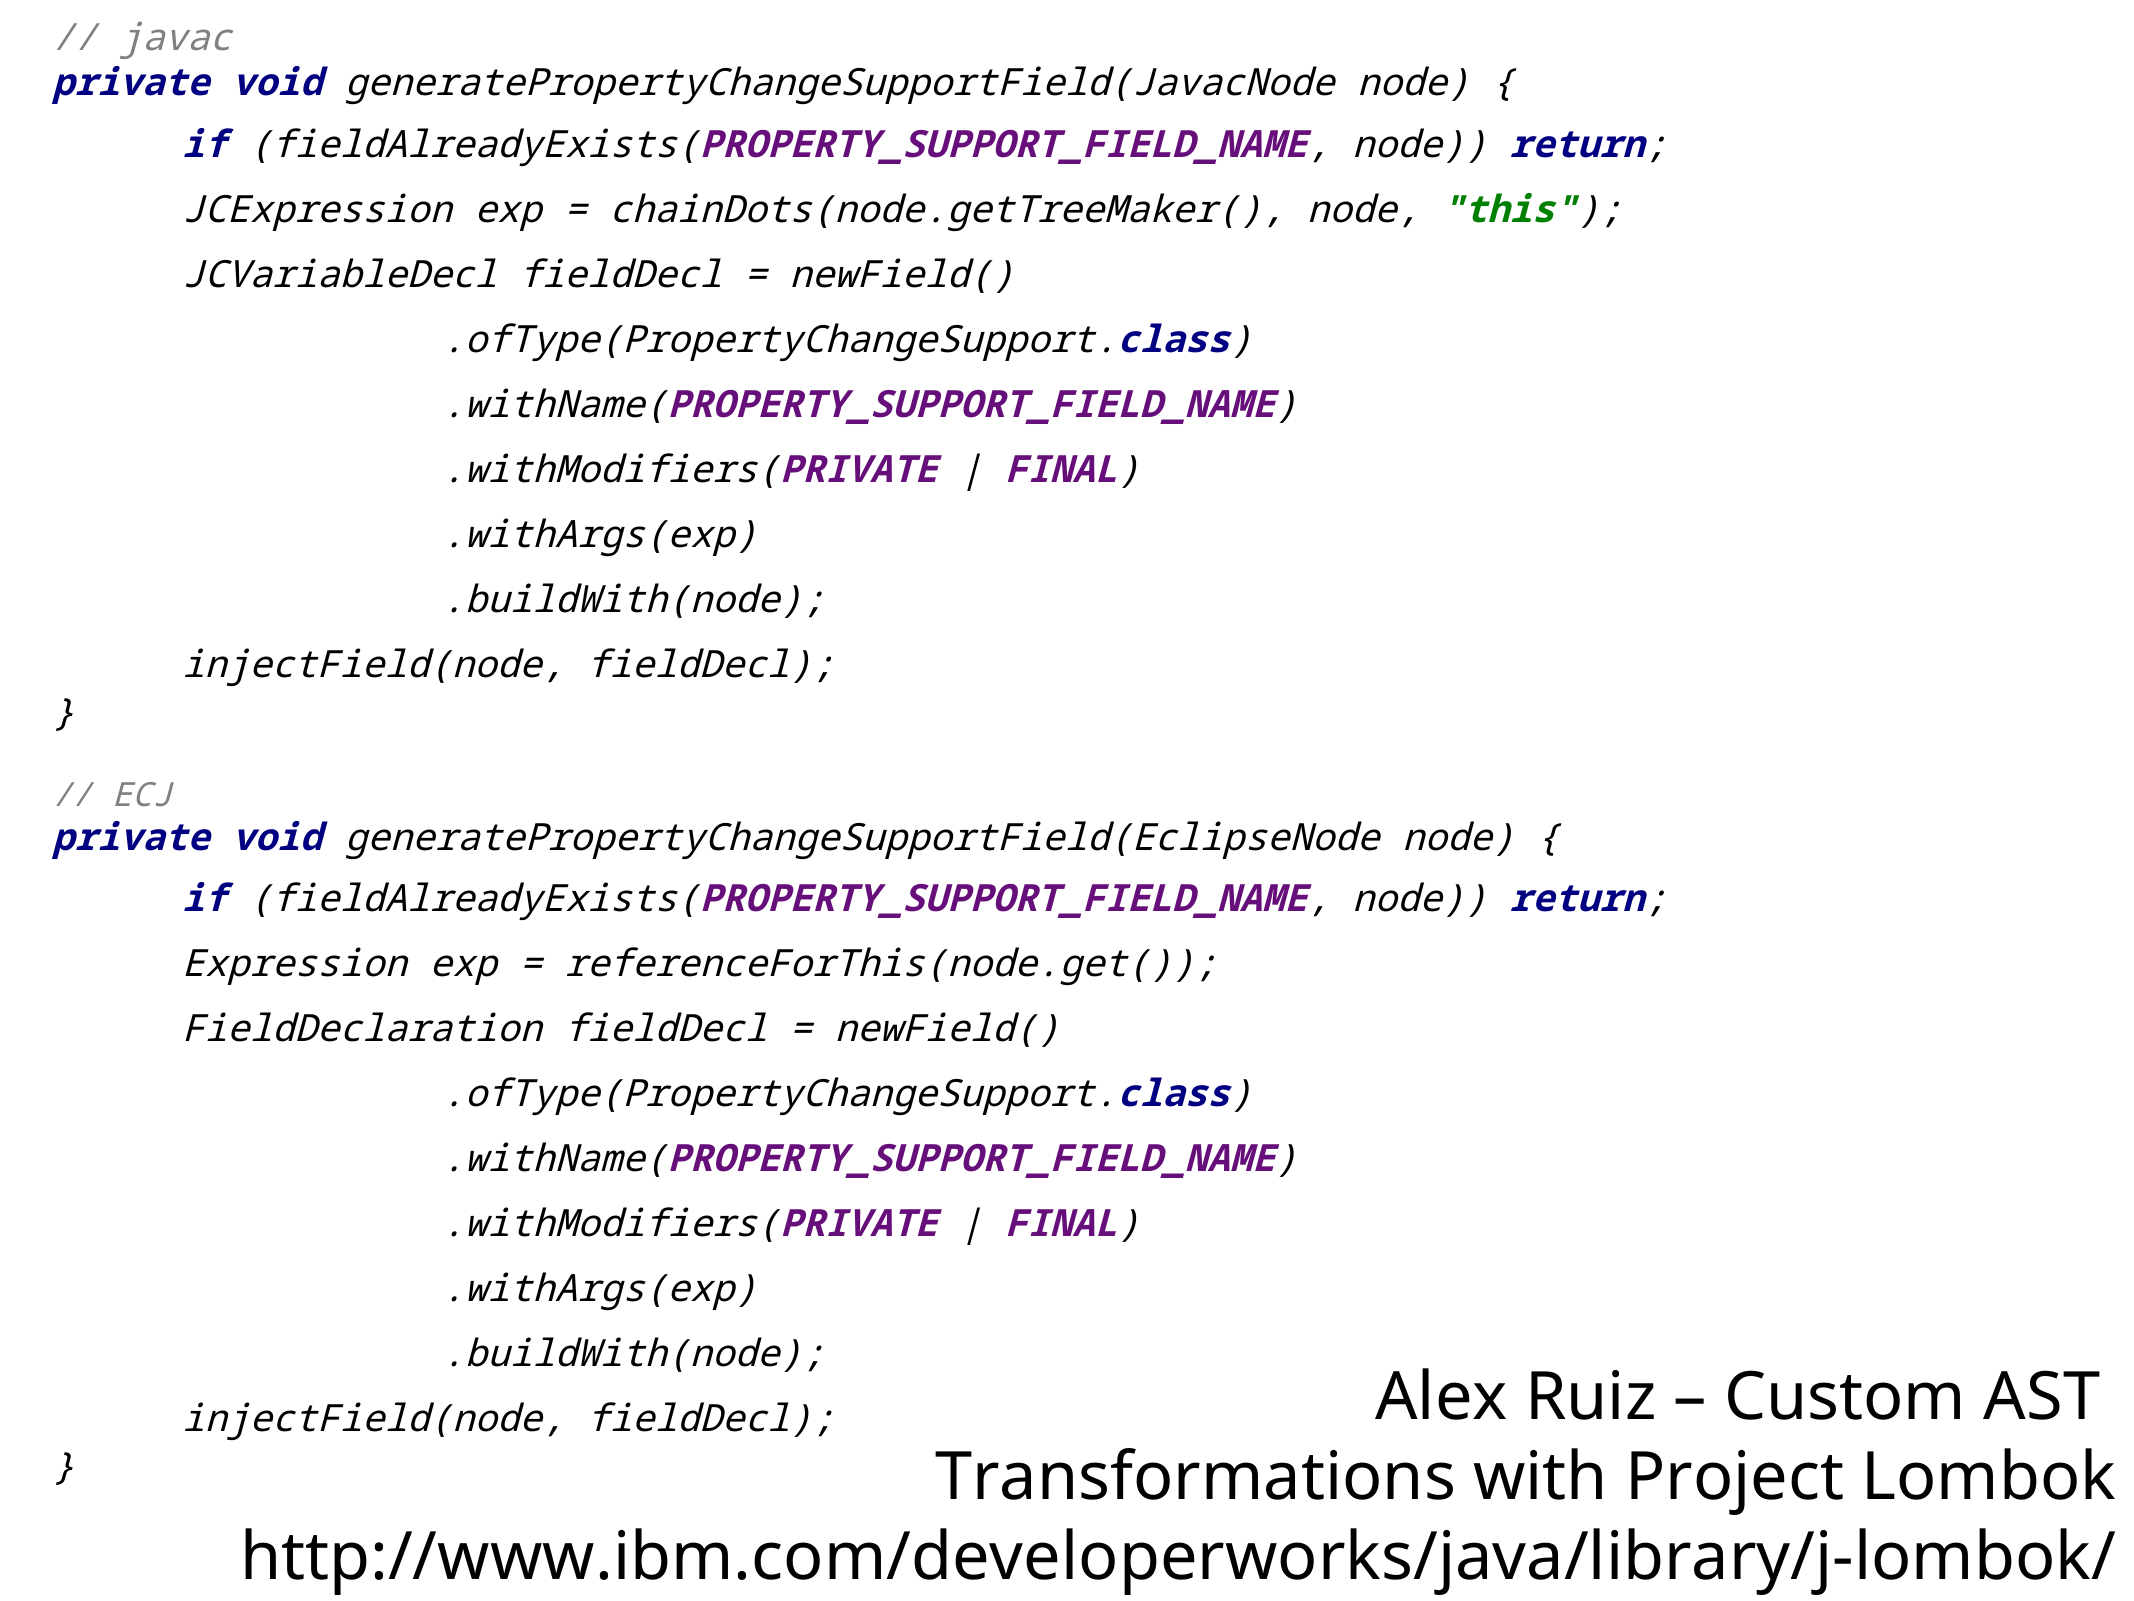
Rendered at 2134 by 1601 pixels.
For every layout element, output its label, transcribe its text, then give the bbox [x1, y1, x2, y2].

text_box Alex Ruiz – Custom AST Transformations with Project Lombok http://www.ibm.com/developerworks/java/library/j-lombok/ [28, 1345, 2133, 1601]
text_box // javac private void generatePropertyChangeSupportField(JavacNode node) { if (fieldAlreadyExists(PROPERTY_SUPPORT_FIELD_NAME, node)) return; JCExpression exp = chainDots(node.getTreeMaker(), node, "this"); JCVariableDecl fieldDecl = newField() .ofType(PropertyChangeSupport.class) .withName(PROPERTY_SUPPORT_FIELD_NAME) .withModifiers(PRIVATE | FINAL) .withArgs(exp) .buildWith(node); injectField(node, fieldDecl); } // ECJ private void generatePropertyChangeSupportField(EclipseNode node) { if (fieldAlreadyExists(PROPERTY_SUPPORT_FIELD_NAME, node)) return; Expression exp = referenceForThis(node.get()); FieldDeclaration fieldDecl = newField() .ofType(PropertyChangeSupport.class) .withName(PROPERTY_SUPPORT_FIELD_NAME) .withModifiers(PRIVATE | FINAL) .withArgs(exp) .buildWith(node); injectField(node, fieldDecl); } [37, 5, 2100, 1345]
